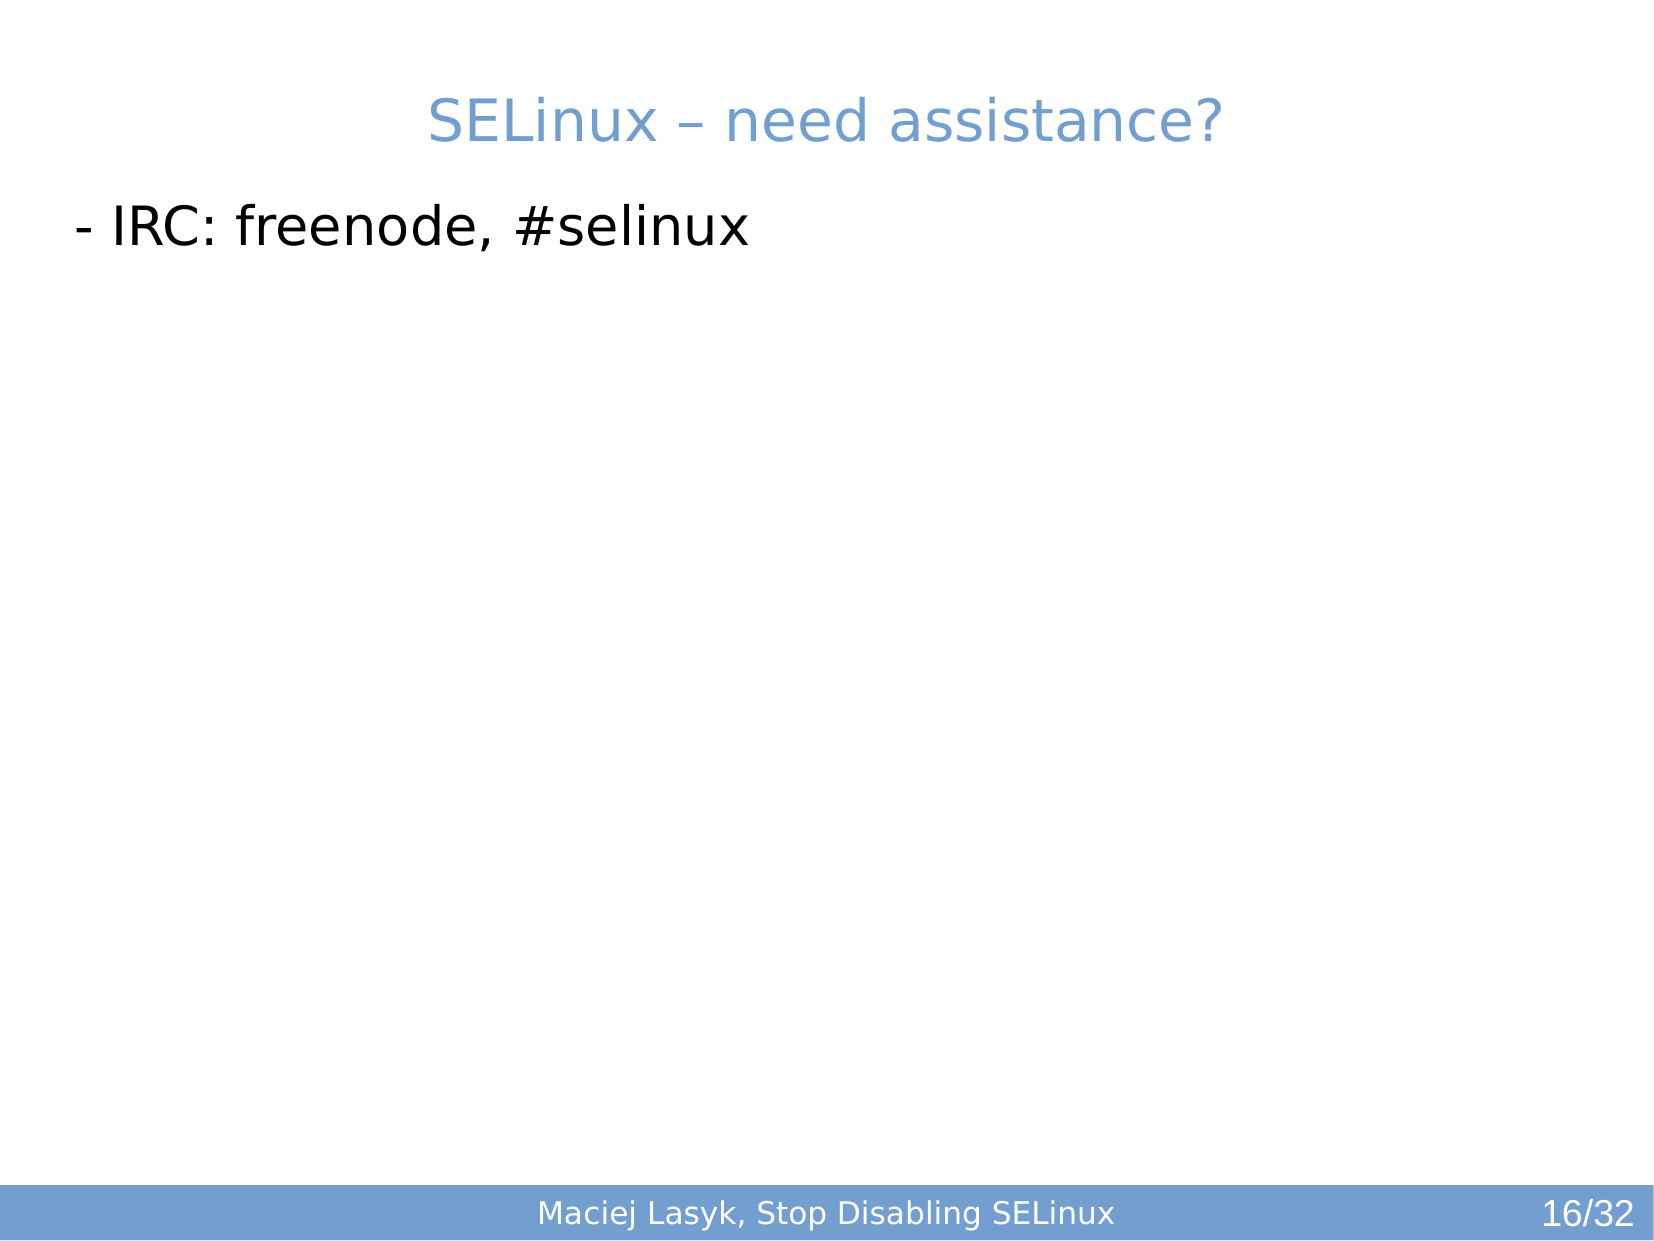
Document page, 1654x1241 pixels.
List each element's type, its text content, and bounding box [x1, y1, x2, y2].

text_box 16/32 [1516, 1185, 1650, 1241]
text_box - IRC: freenode, #selinux [60, 187, 767, 266]
text_box Maciej Lasyk, Stop Disabling SELinux [522, 1188, 1132, 1240]
text_box [0, 1185, 1516, 1241]
text_box [1650, 1185, 1654, 1241]
text_box SELinux – need assistance? [412, 79, 1241, 163]
